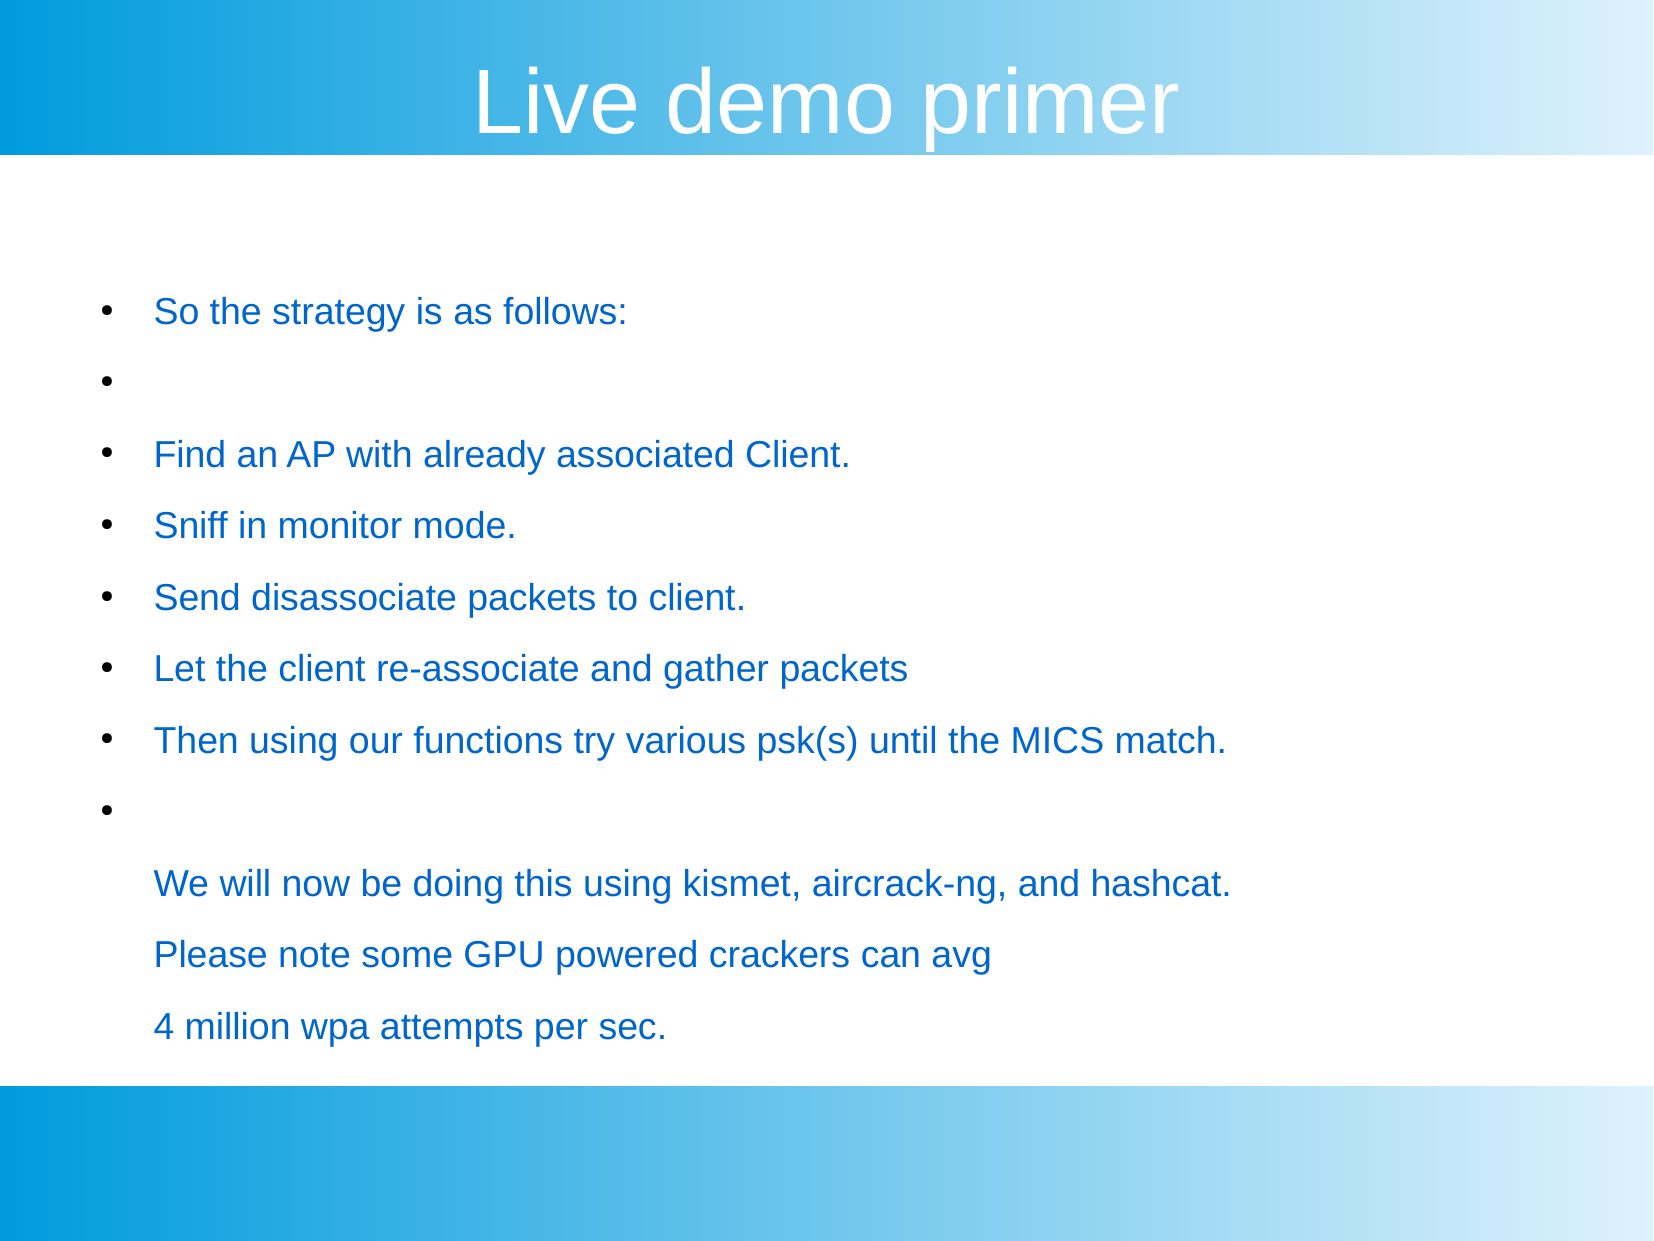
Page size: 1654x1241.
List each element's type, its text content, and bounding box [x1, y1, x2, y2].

list So the strategy is as follows: Find an AP with already associated Client. Sniff in monitor mode. Send disassociate packets to client. Let the client re-associate and gather packets Then using our functions try various psk(s) until the MICS match. We will now be doing this using kismet, aircrack-ng, and hashcat. Please note some GPU powered crackers can avg 4 million wpa attempts per sec. [82, 290, 1571, 1010]
title Live demo primer [82, 49, 1571, 155]
